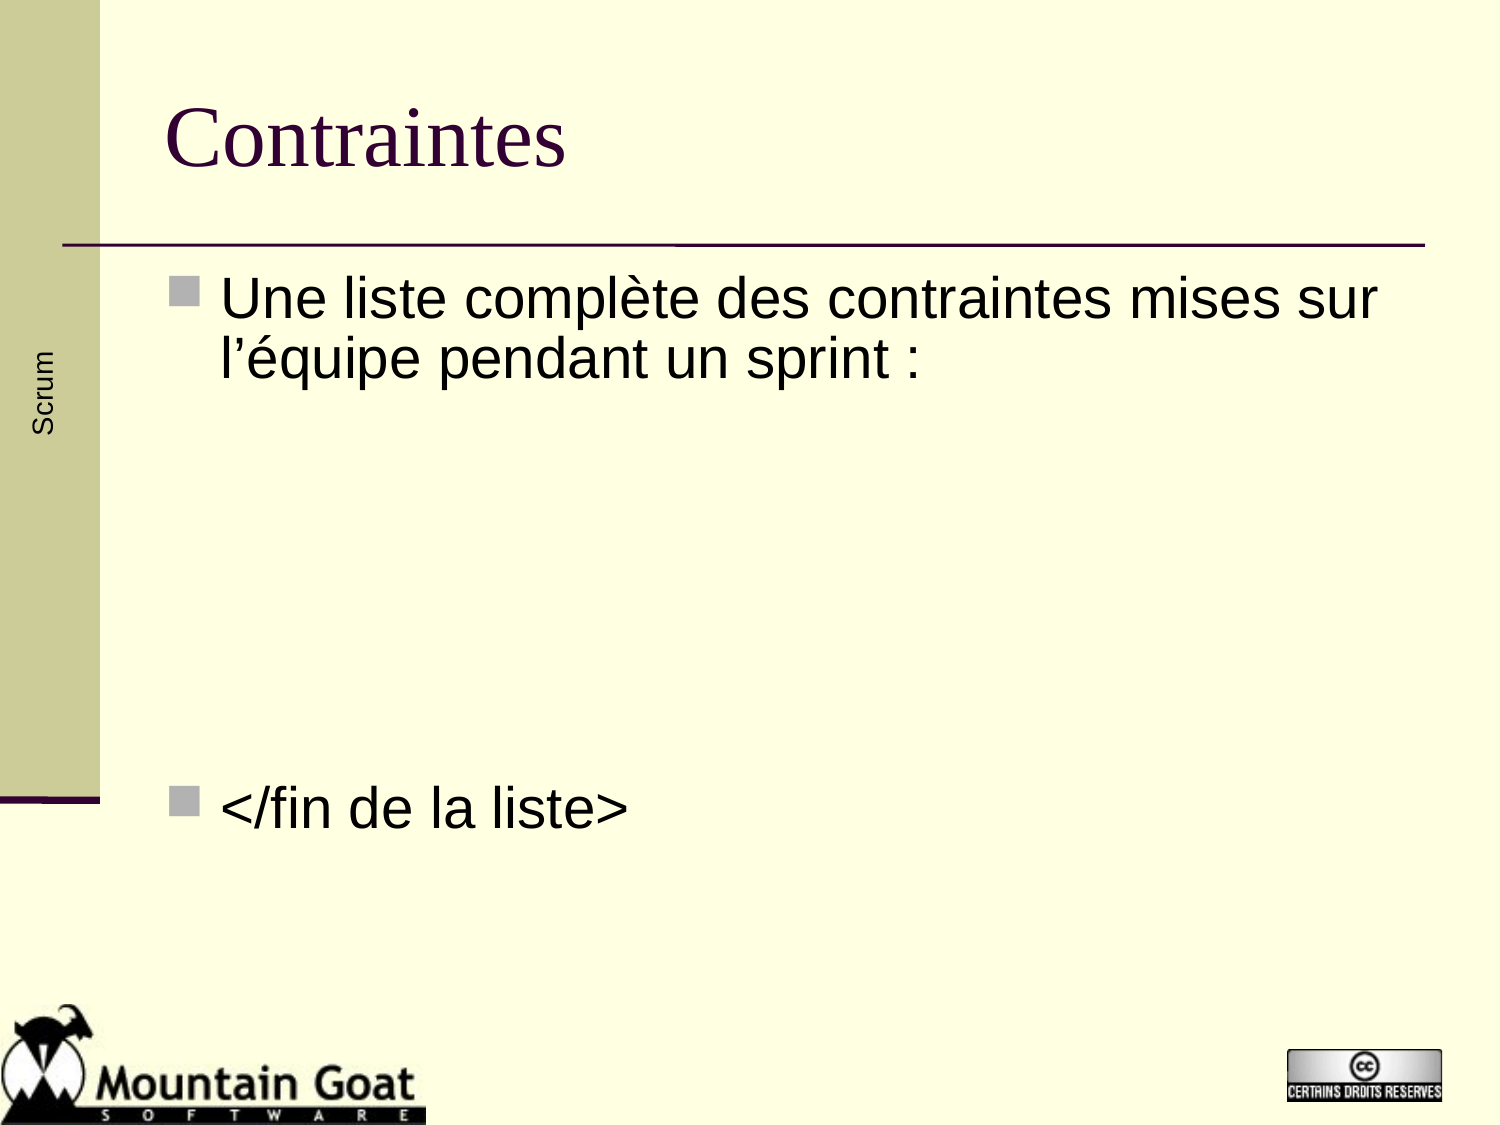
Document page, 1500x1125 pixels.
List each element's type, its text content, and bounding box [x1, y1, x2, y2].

list Une liste complète des contraintes mises sur l’équipe pendant un sprint : </fin de la liste> [150, 262, 1426, 1026]
picture [1287, 1049, 1443, 1102]
title Contraintes [150, 45, 1426, 234]
text_box Scrum [0, 0, 88, 788]
picture [0, 1004, 426, 1125]
